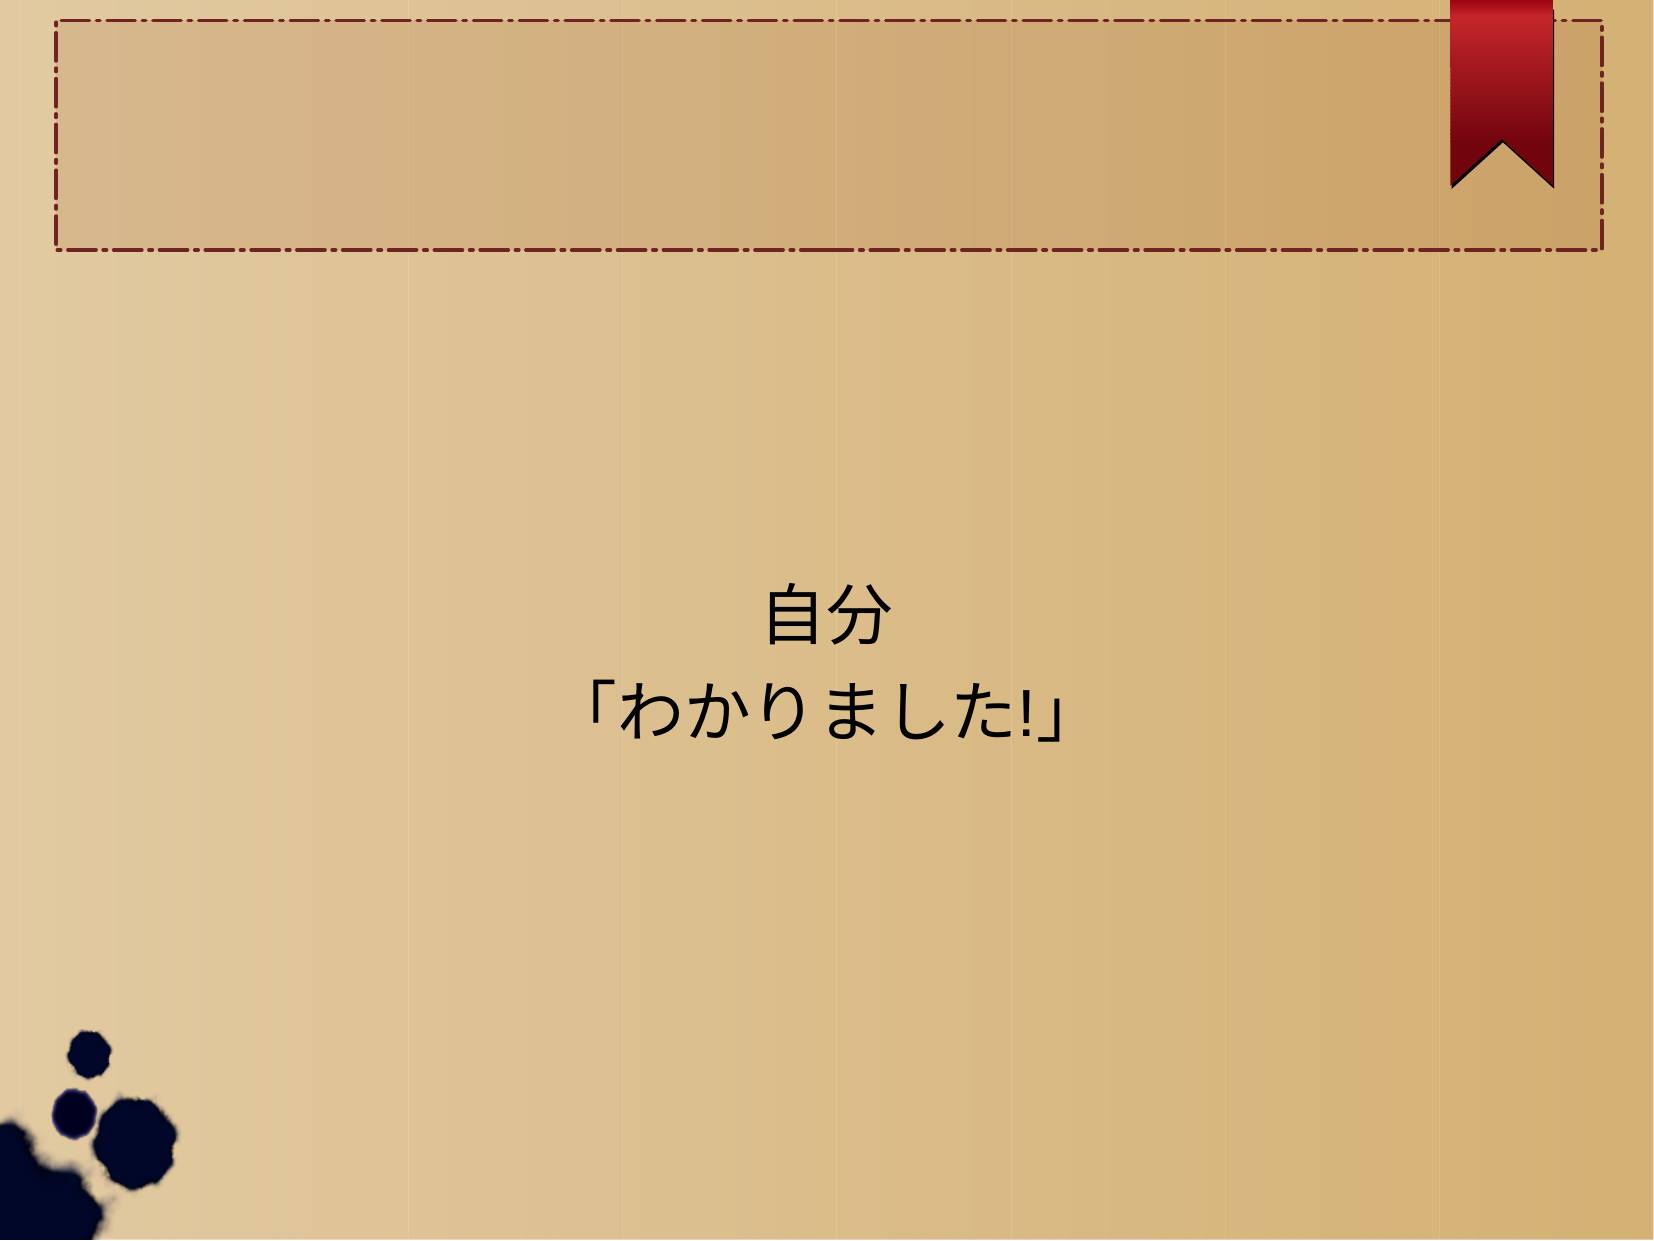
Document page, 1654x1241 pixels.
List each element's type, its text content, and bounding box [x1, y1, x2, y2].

subtitle 自分 「わかりました!」 [82, 299, 1571, 1019]
